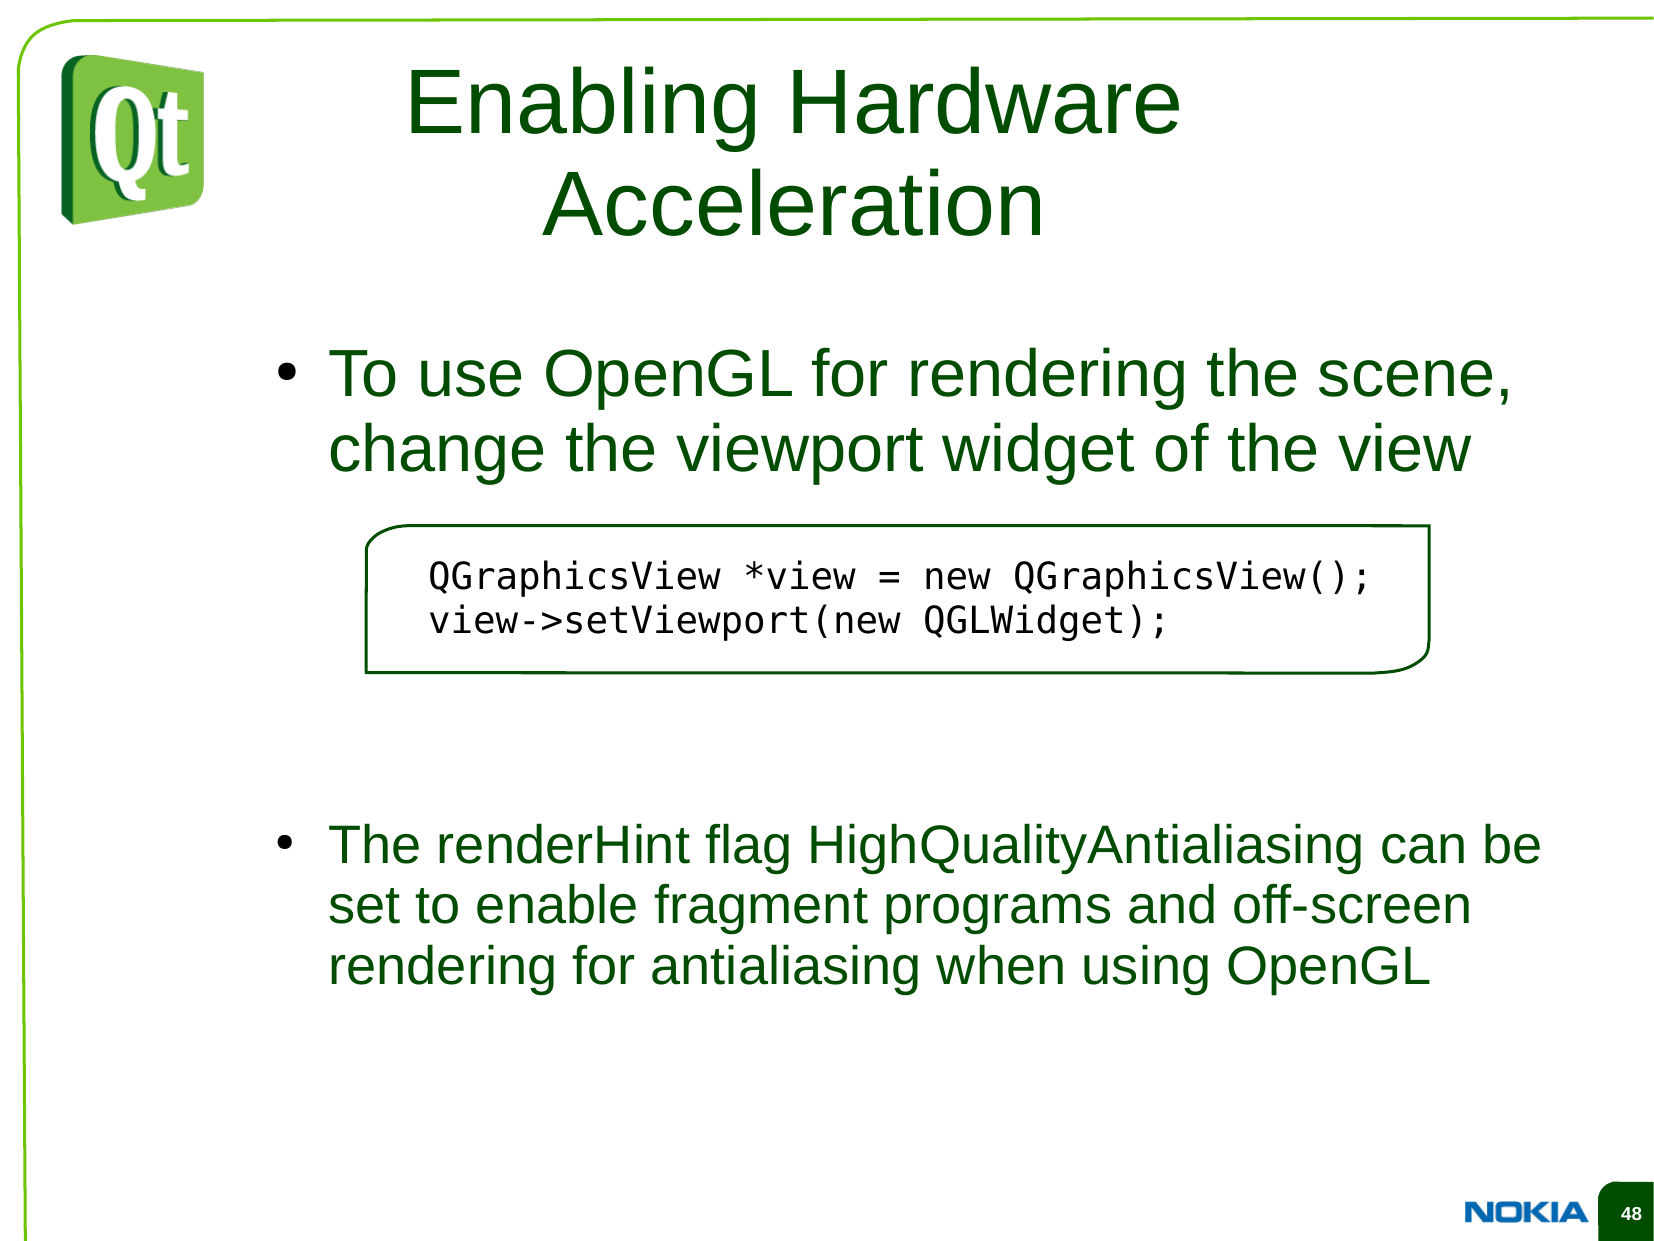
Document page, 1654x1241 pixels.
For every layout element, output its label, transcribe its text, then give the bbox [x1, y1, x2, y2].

text_box QGraphicsView *view = new QGraphicsView(); view->setViewport(new QGLWidget); [413, 547, 1389, 650]
picture [61, 55, 204, 225]
picture [1465, 1201, 1589, 1223]
list To use OpenGL for rendering the scene, change the viewport widget of the view The renderHint flag HighQualityAntialiasing can be set to enable fragment programs and off-screen rendering for antialiasing when using OpenGL [257, 336, 1577, 1085]
title Enabling Hardware Acceleration [257, 50, 1333, 256]
